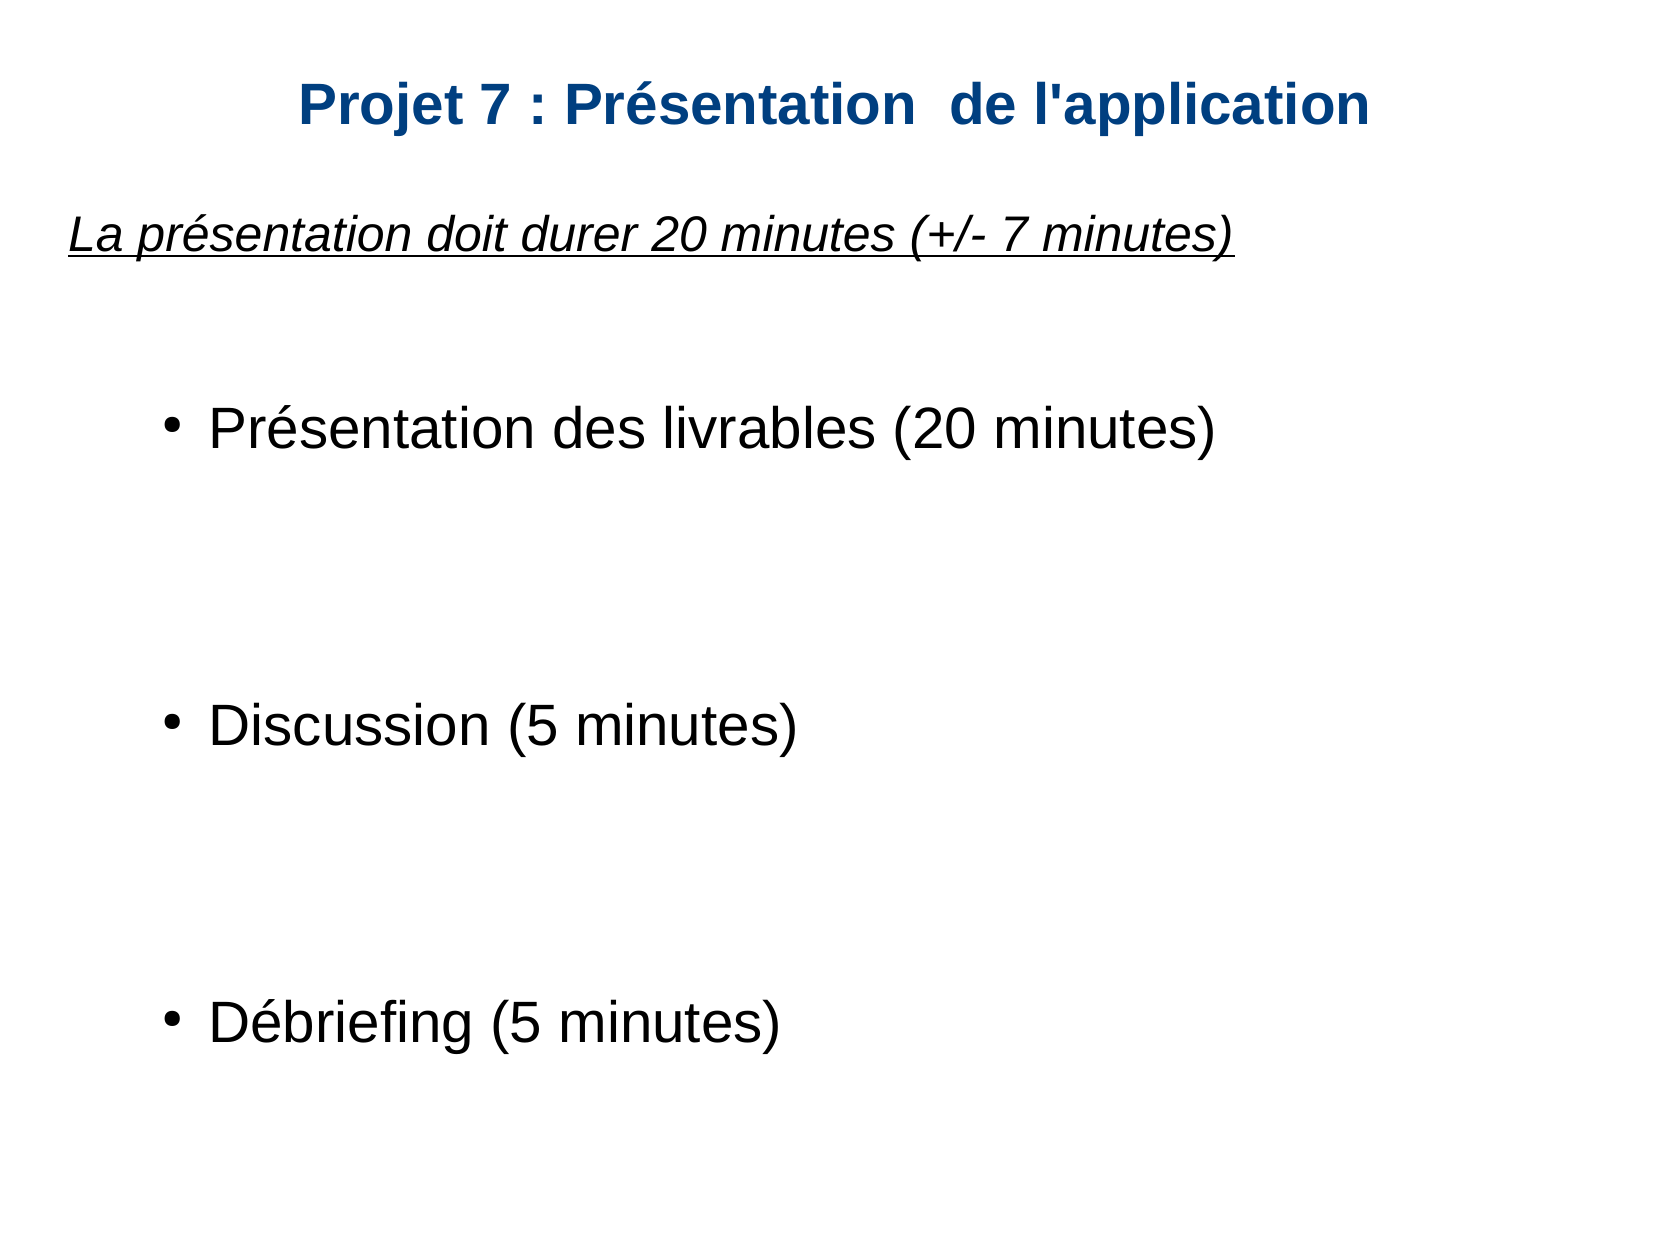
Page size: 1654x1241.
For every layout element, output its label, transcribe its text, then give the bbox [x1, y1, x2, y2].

title Projet 7 : Présentation de l'application [106, 29, 1565, 178]
list La présentation doit durer 20 minutes (+/- 7 minutes) Présentation des livrables (20 minutes) Discussion (5 minutes) Débriefing (5 minutes) [11, 202, 1625, 1217]
